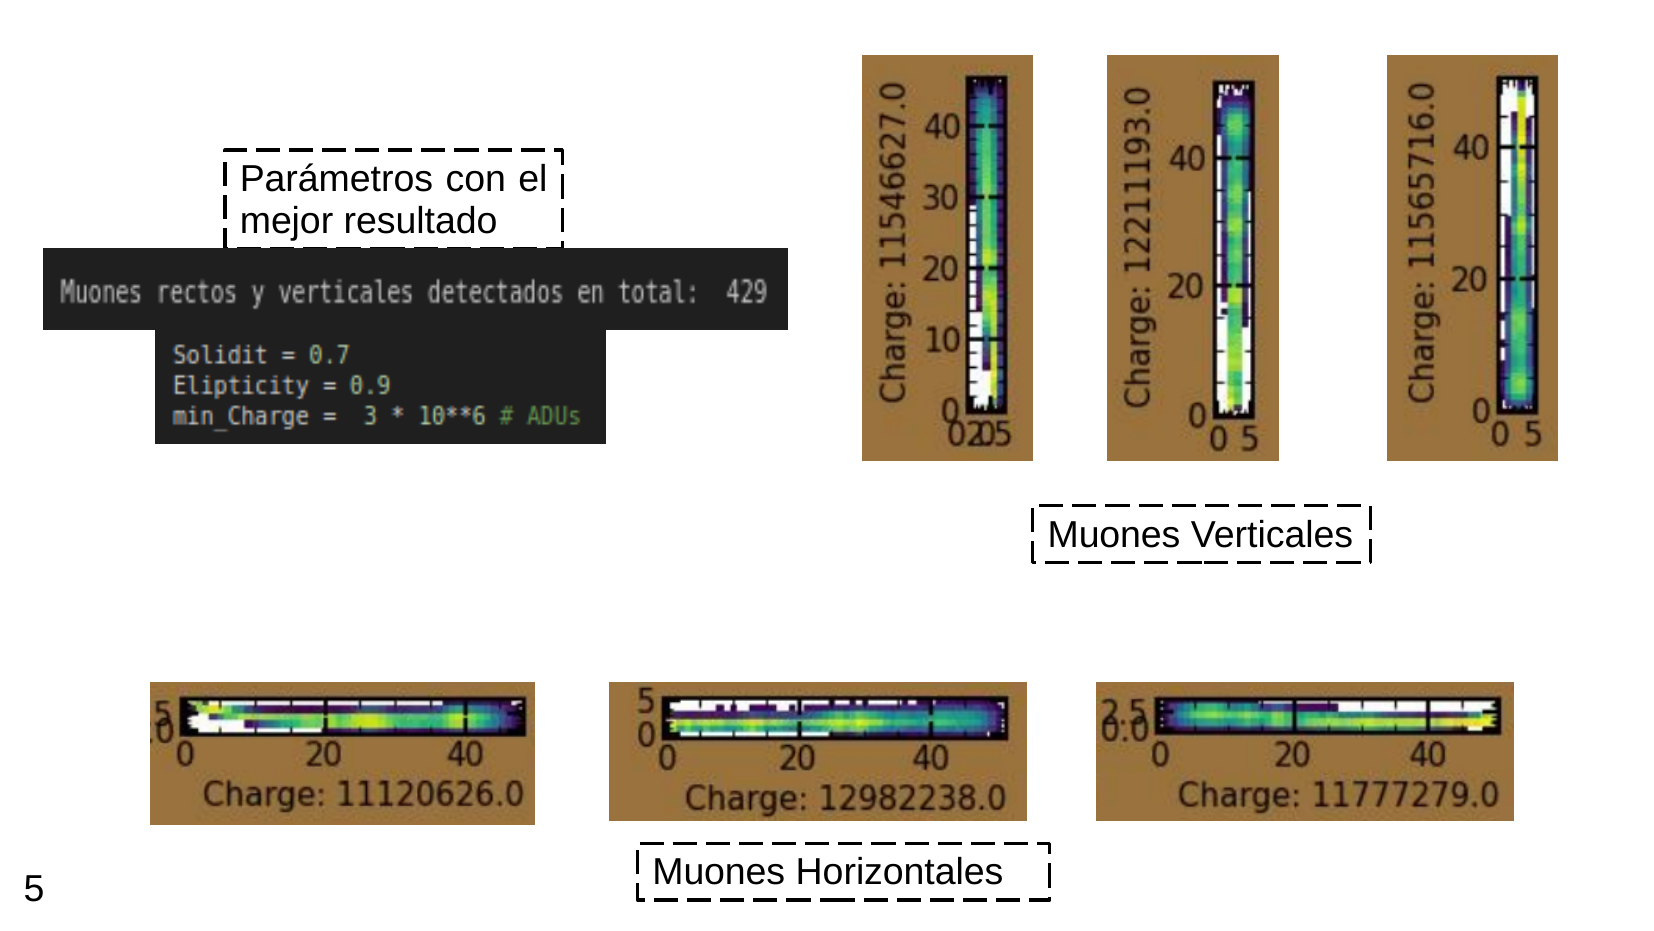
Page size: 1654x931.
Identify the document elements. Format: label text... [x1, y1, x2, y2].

picture [1387, 55, 1558, 461]
text_box <number> [8, 860, 638, 931]
picture [1096, 682, 1514, 821]
picture [1107, 55, 1279, 461]
text_box Muones Horizontales [637, 843, 1050, 901]
text_box Parámetros con el mejor resultado [225, 150, 563, 248]
picture [862, 55, 1033, 461]
picture [150, 682, 535, 826]
picture [609, 682, 1027, 821]
picture [43, 248, 788, 444]
text_box Muones Verticales [1032, 505, 1371, 563]
